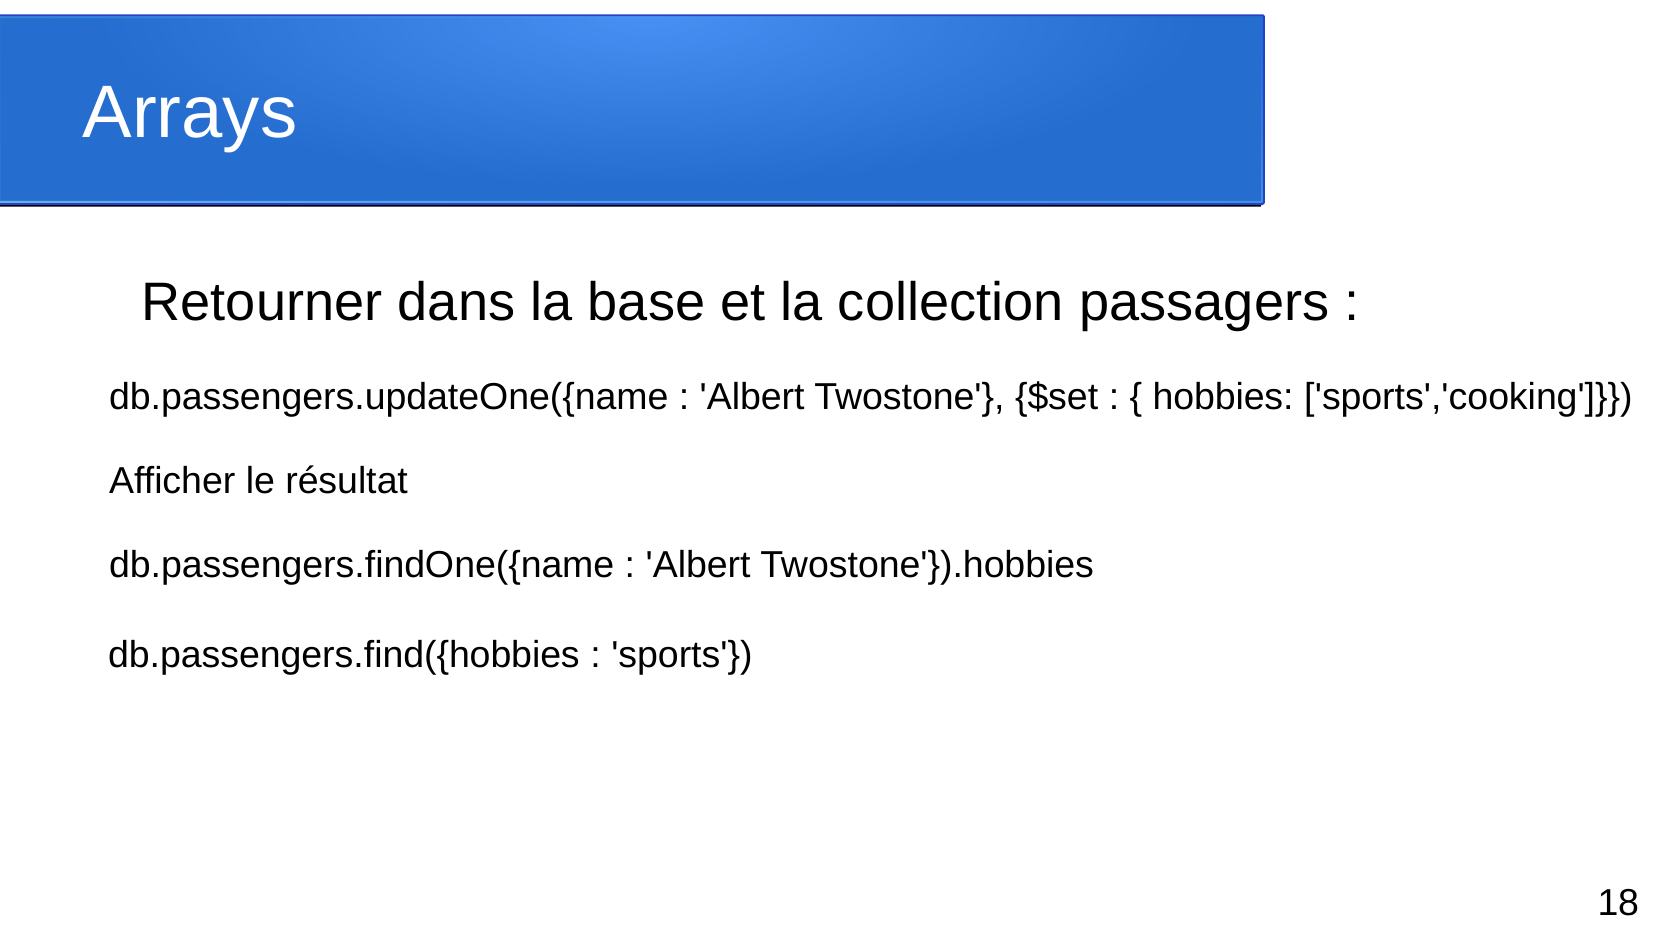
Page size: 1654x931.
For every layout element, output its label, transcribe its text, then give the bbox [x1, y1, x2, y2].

text_box db.passengers.updateOne({name : 'Albert Twostone'}, {$set : { hobbies: ['sports','cooking']}}) Afficher le résultat db.passengers.findOne({name : 'Albert Twostone'}).hobbies [94, 368, 1649, 678]
list Retourner dans la base et la collection passagers : [70, 271, 1560, 812]
text_box 18 [1582, 874, 1654, 931]
text_box db.passengers.find({hobbies : 'sports'}) [93, 625, 768, 683]
title Arrays [82, 35, 1235, 189]
